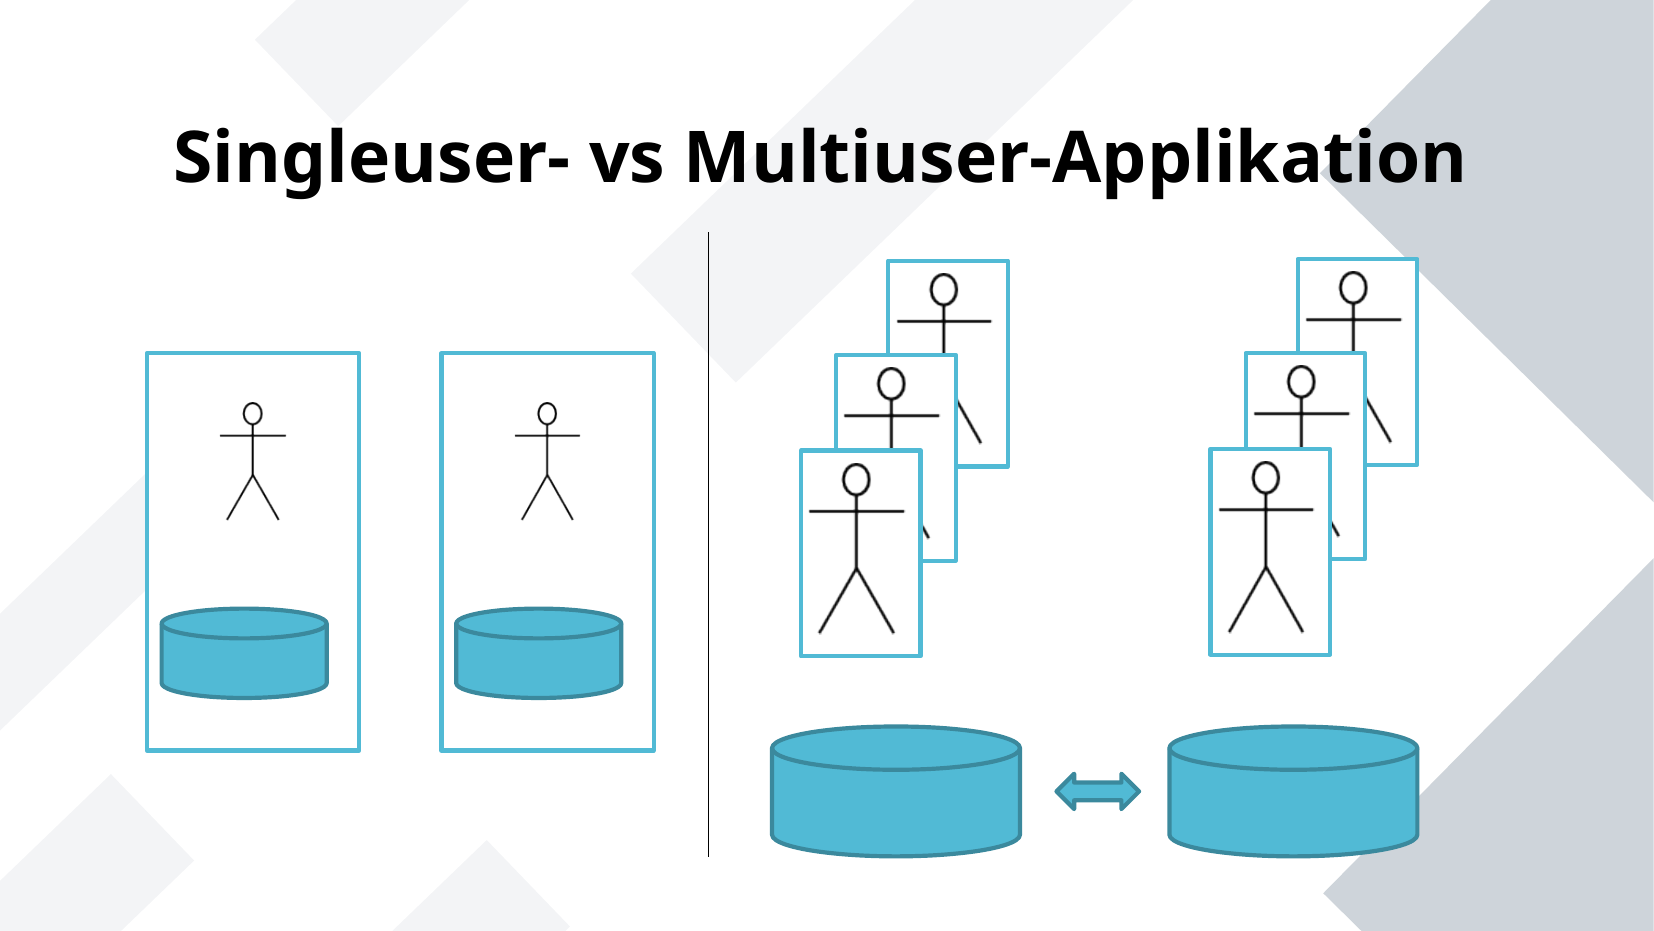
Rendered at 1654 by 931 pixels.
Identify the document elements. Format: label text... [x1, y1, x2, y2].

picture [1305, 271, 1403, 444]
text_box [772, 726, 1021, 857]
text_box [801, 260, 1008, 657]
picture [808, 463, 906, 635]
text_box [1210, 258, 1418, 655]
picture [896, 273, 993, 446]
picture [1253, 365, 1351, 538]
picture [843, 367, 941, 540]
picture [219, 402, 287, 521]
text_box [1056, 773, 1140, 810]
text_box [1169, 726, 1418, 857]
text_box [441, 353, 654, 751]
text_box [146, 353, 360, 751]
picture [514, 402, 581, 521]
picture [1218, 461, 1315, 634]
title Singleuser- vs Multiuser-Applikation [76, 76, 1565, 233]
